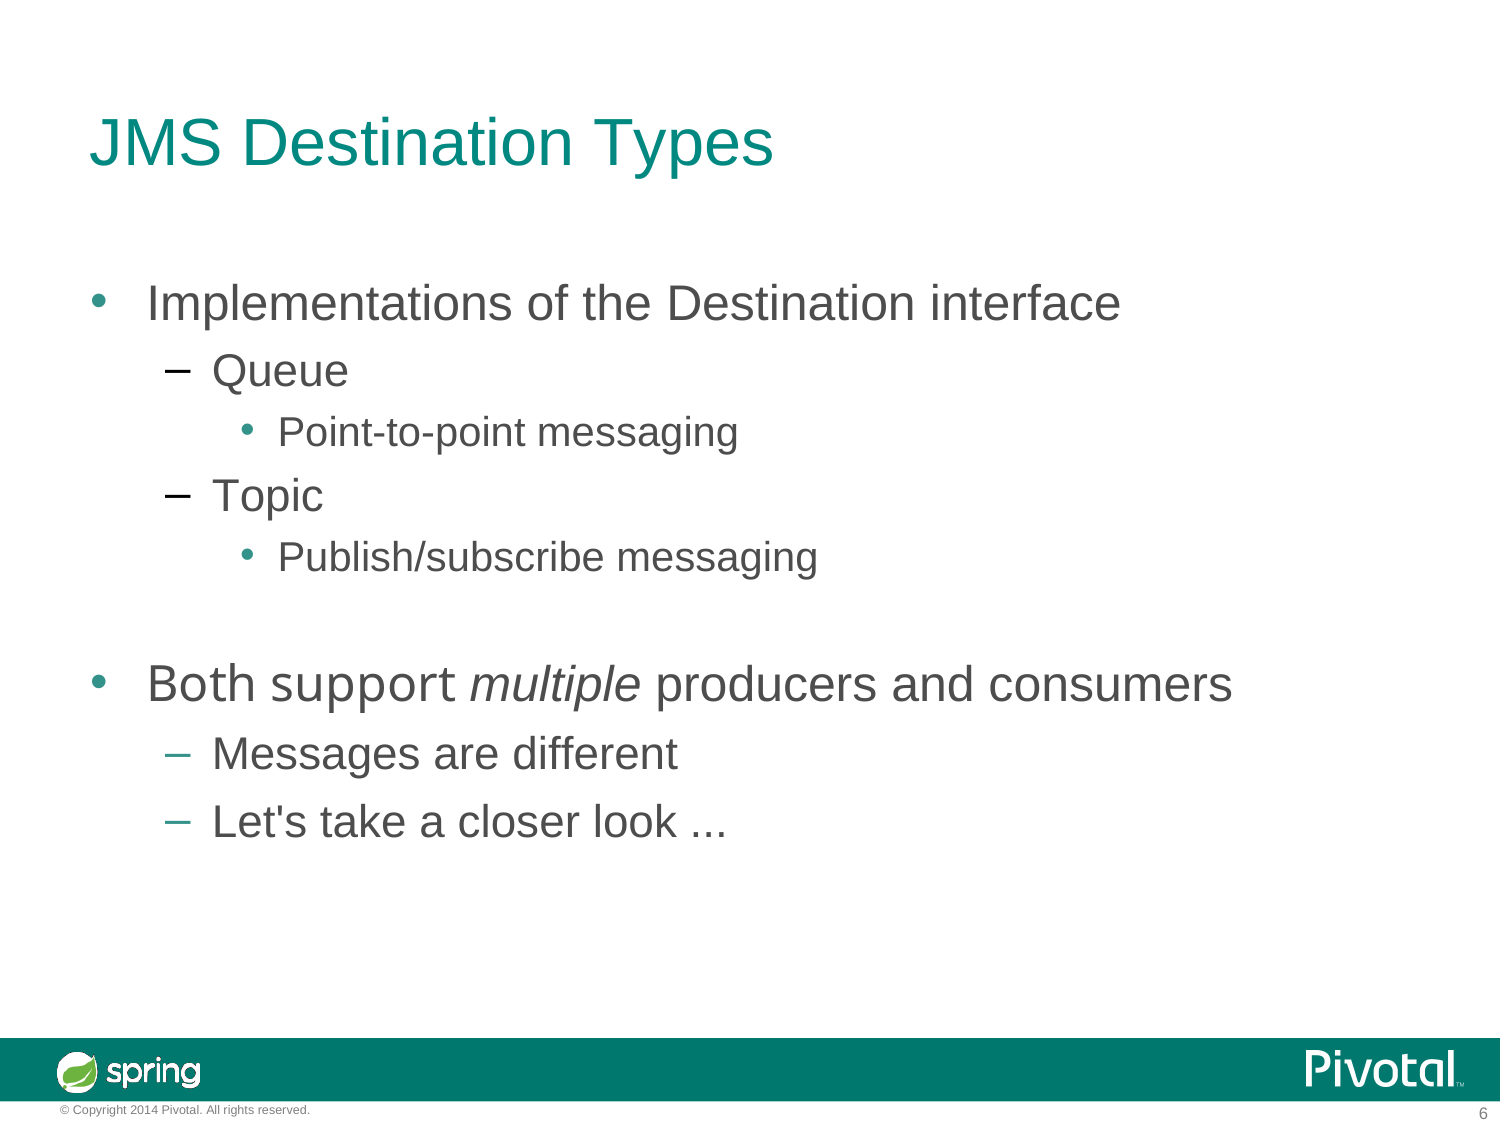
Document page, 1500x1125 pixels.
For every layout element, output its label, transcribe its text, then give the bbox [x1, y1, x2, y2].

picture [1306, 1050, 1464, 1087]
list Implementations of the Destination interface Queue Point-to-point messaging Topic Publish/subscribe messaging Both support multiple producers and consumers Messages are different Let's take a closer look ... [75, 262, 1426, 1005]
picture [32, 1041, 210, 1103]
title JMS Destination Types [75, 44, 1426, 233]
